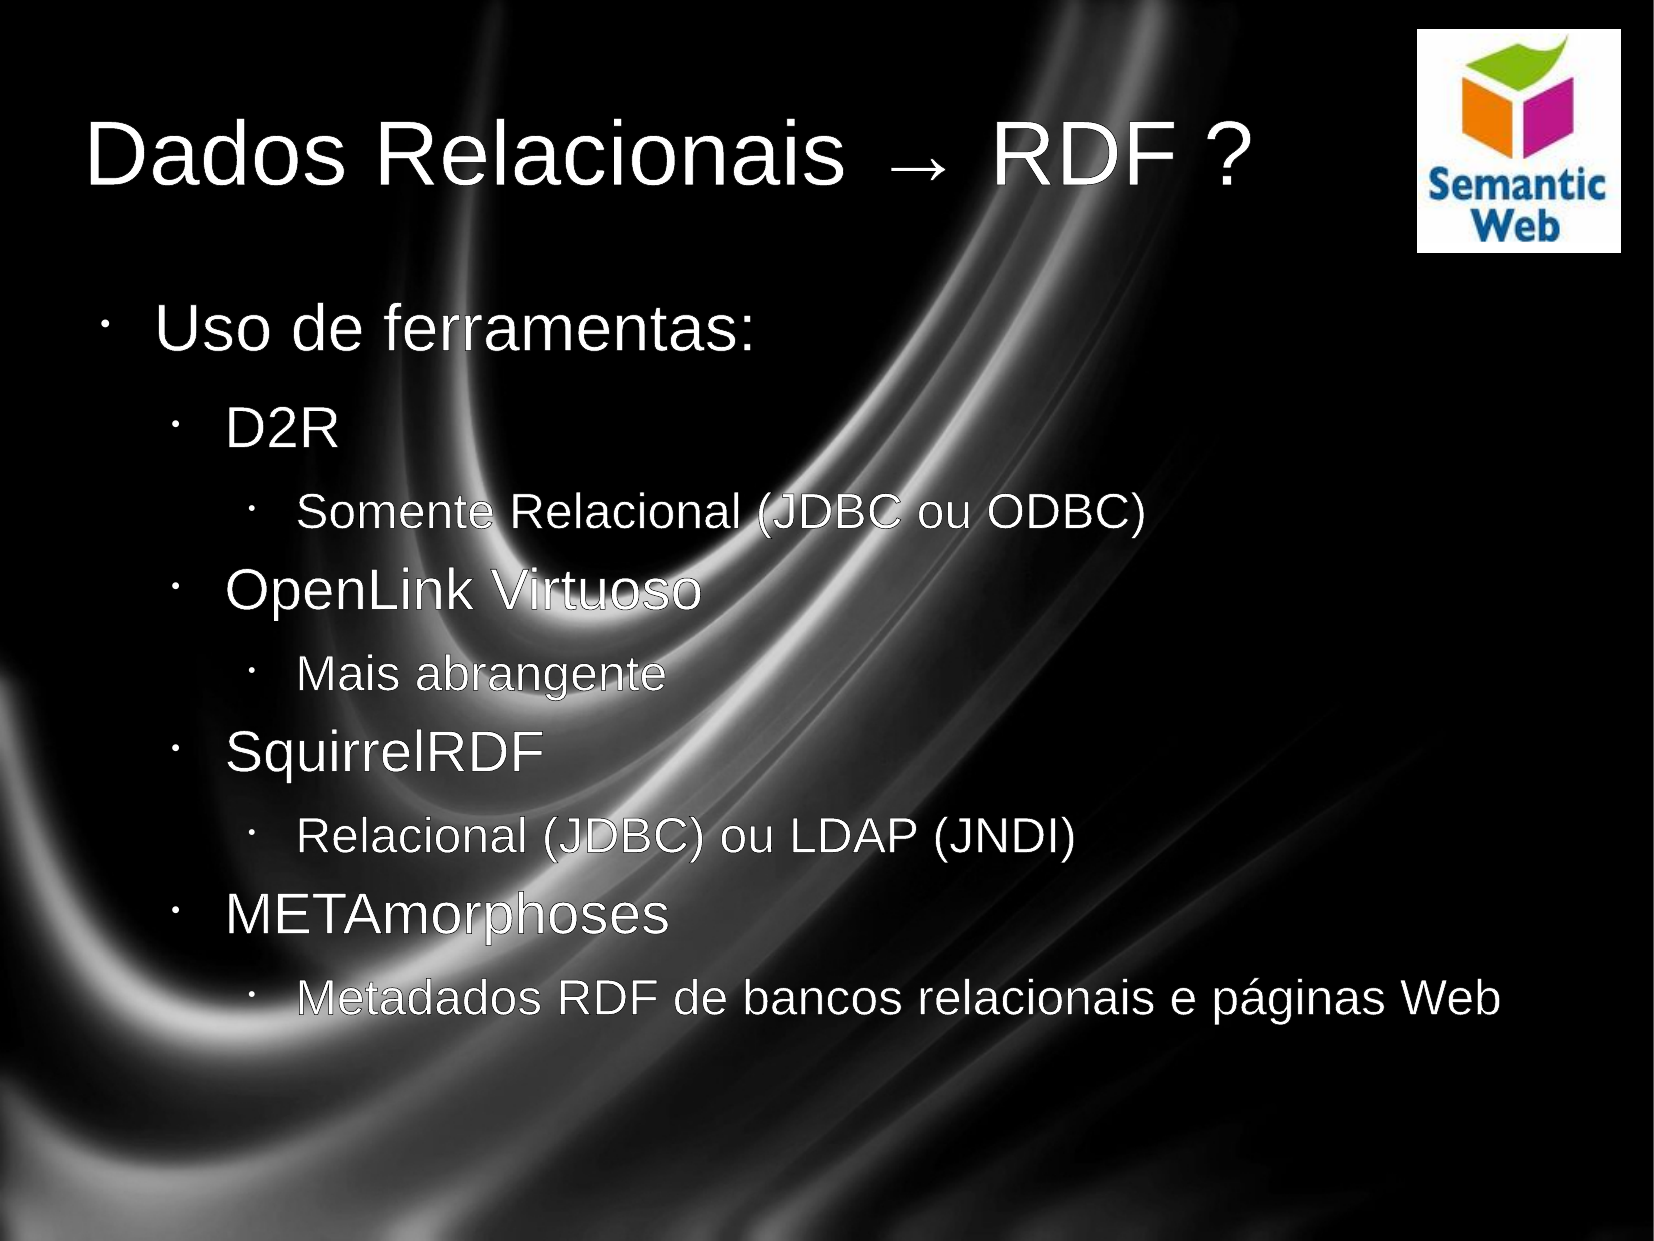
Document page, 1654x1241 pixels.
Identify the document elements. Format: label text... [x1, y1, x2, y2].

title Dados Relacionais → RDF ? [82, 49, 1359, 257]
list Uso de ferramentas: D2R Somente Relacional (JDBC ou ODBC) OpenLink Virtuoso Mais abrangente SquirrelRDF Relacional (JDBC) ou LDAP (JNDI) METAmorphoses Metadados RDF de bancos relacionais e páginas Web [82, 290, 1571, 1109]
picture [0, 0, 1654, 1241]
